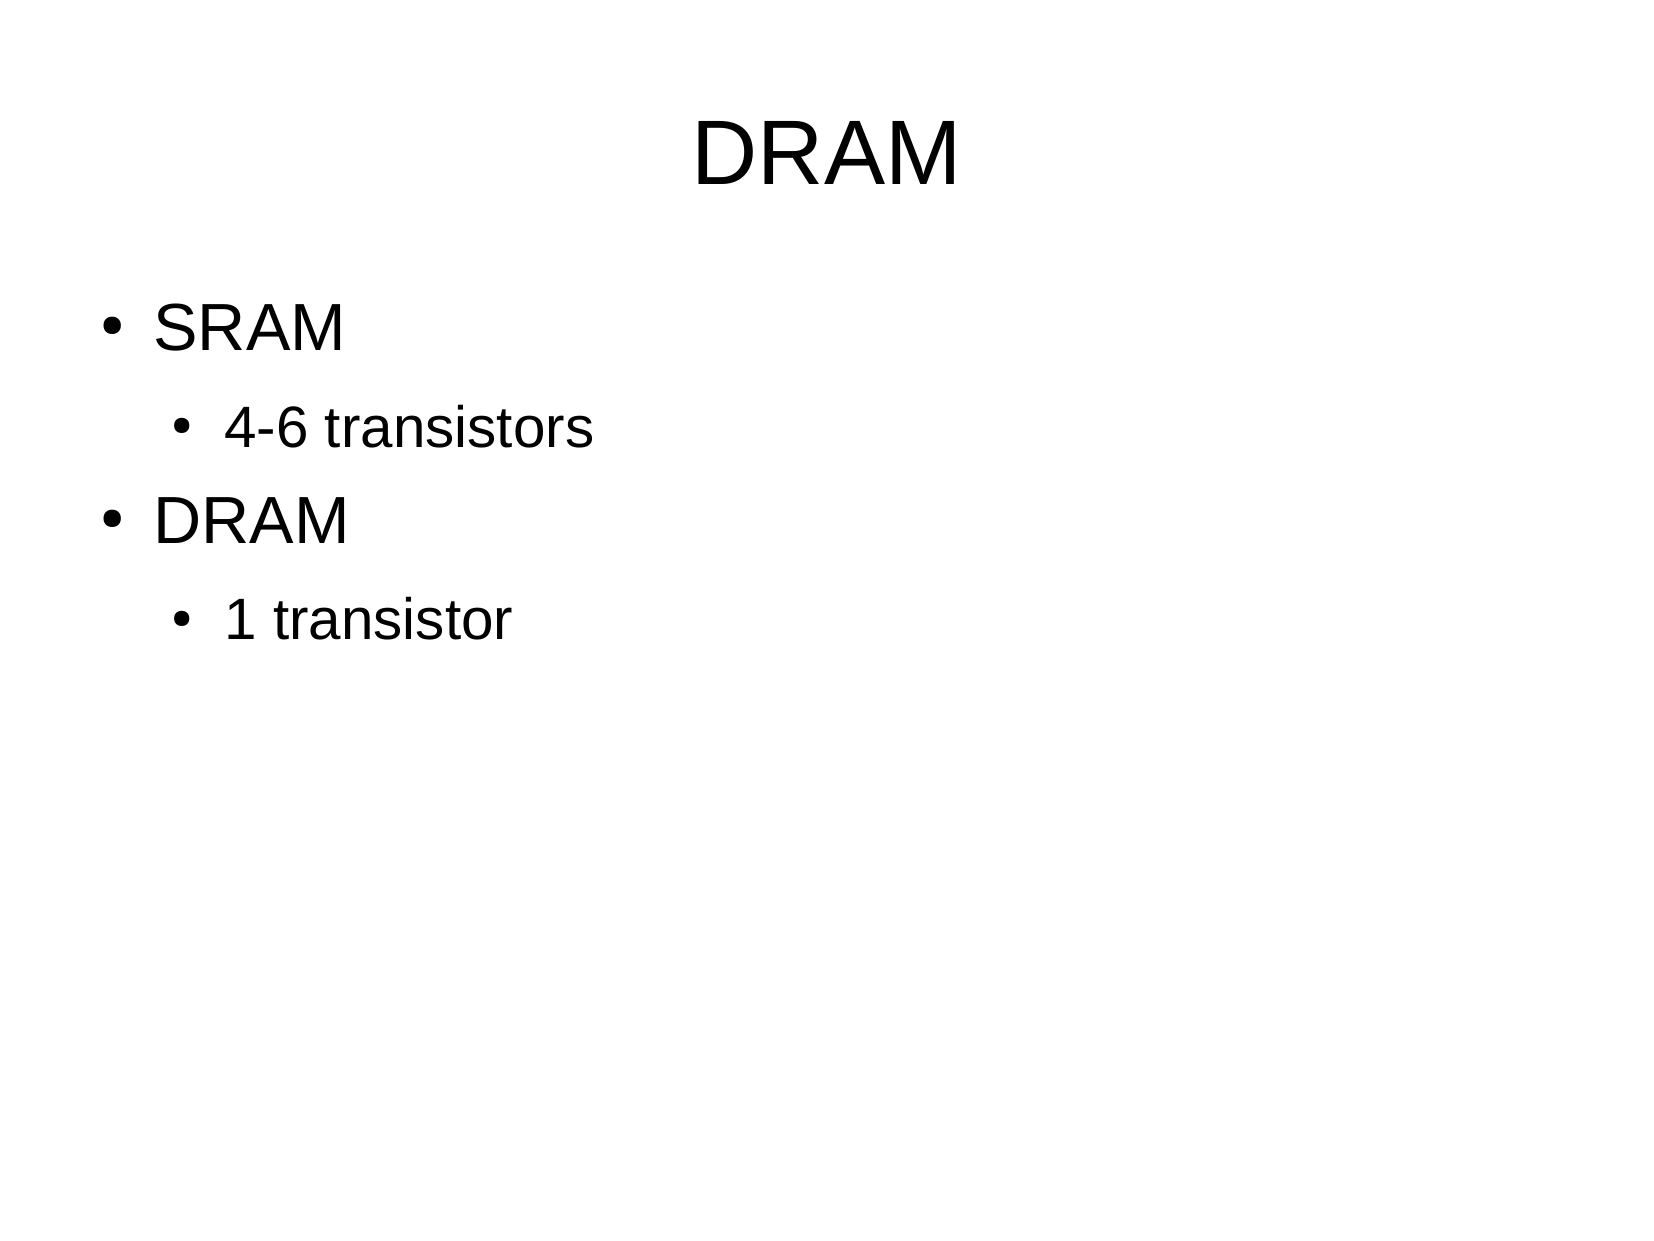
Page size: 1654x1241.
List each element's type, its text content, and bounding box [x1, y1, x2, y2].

title DRAM [82, 49, 1571, 257]
list SRAM 4-6 transistors DRAM 1 transistor [82, 290, 1571, 1010]
